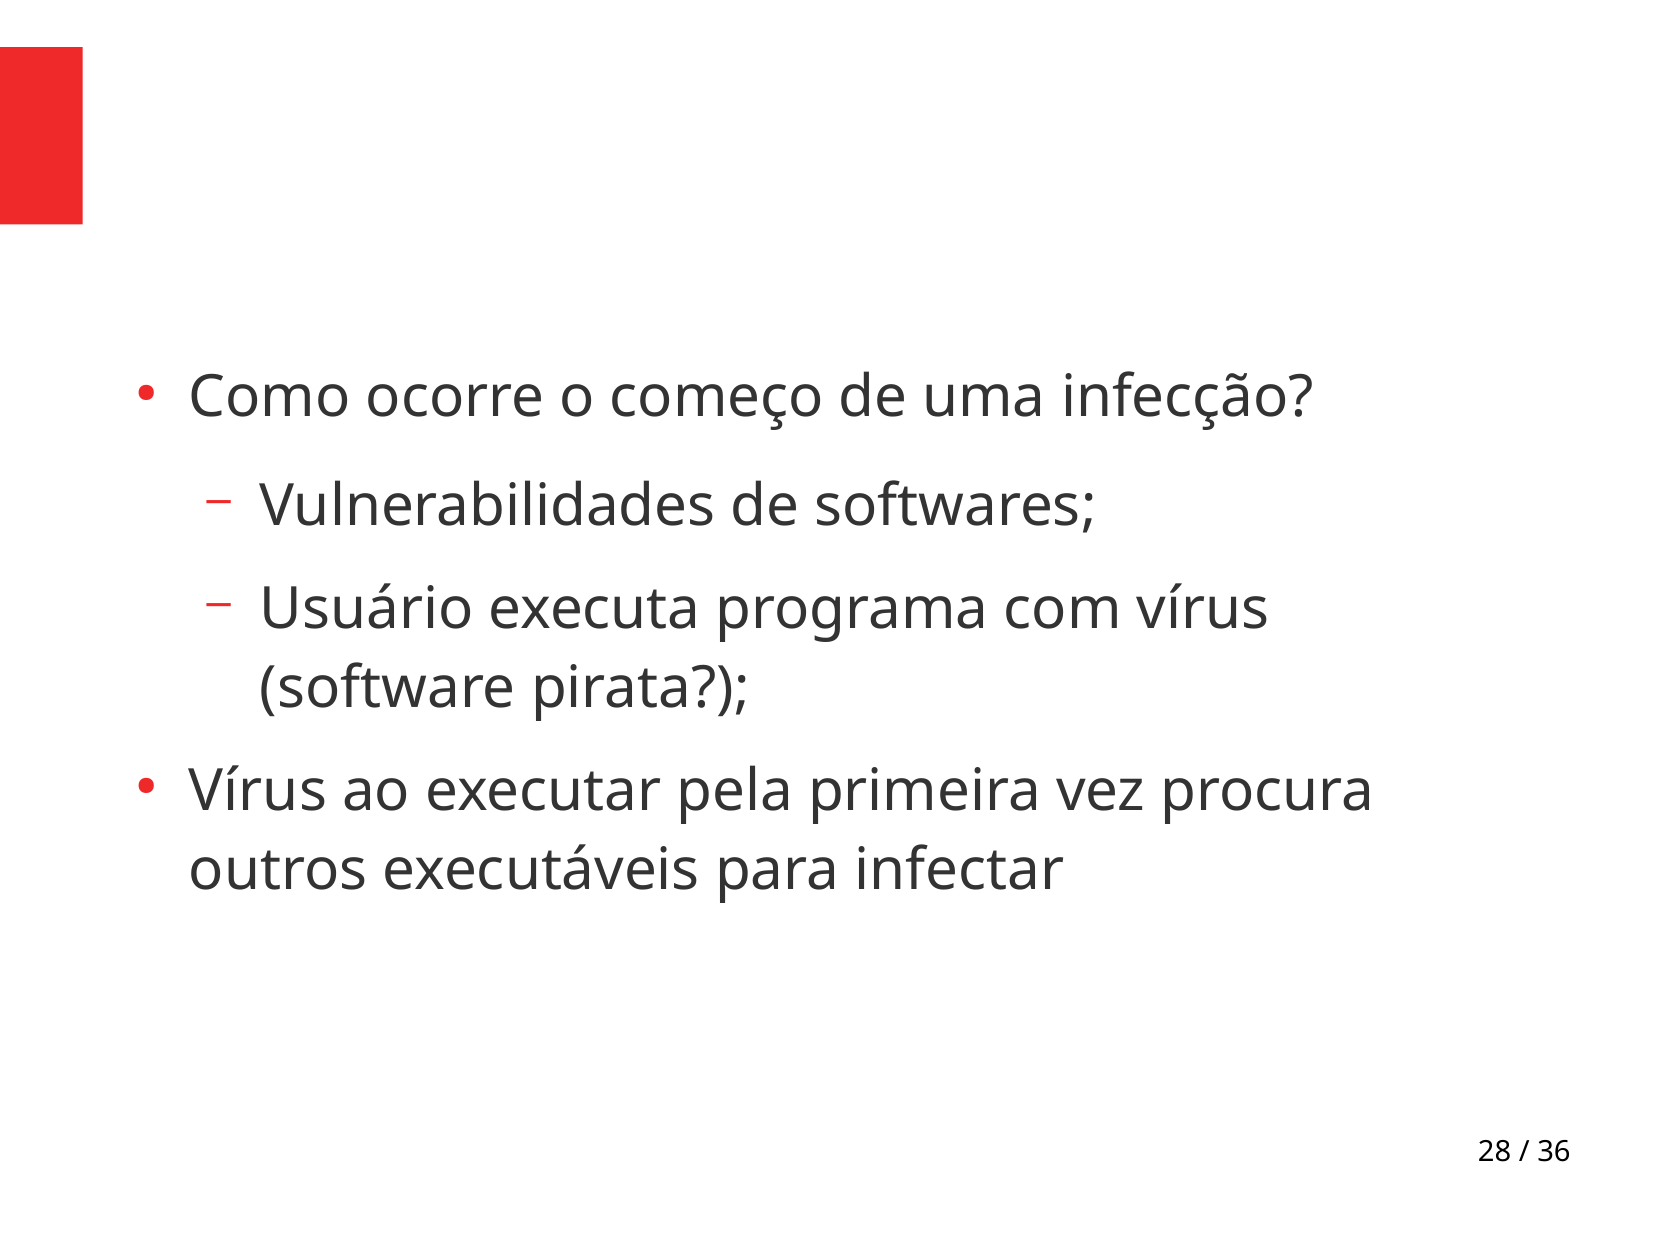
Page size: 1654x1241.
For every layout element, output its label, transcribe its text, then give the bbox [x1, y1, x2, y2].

list Como ocorre o começo de uma infecção? Vulnerabilidades de softwares; Usuário executa programa com vírus (software pirata?); Vírus ao executar pela primeira vez procura outros executáveis para infectar [118, 354, 1536, 1074]
